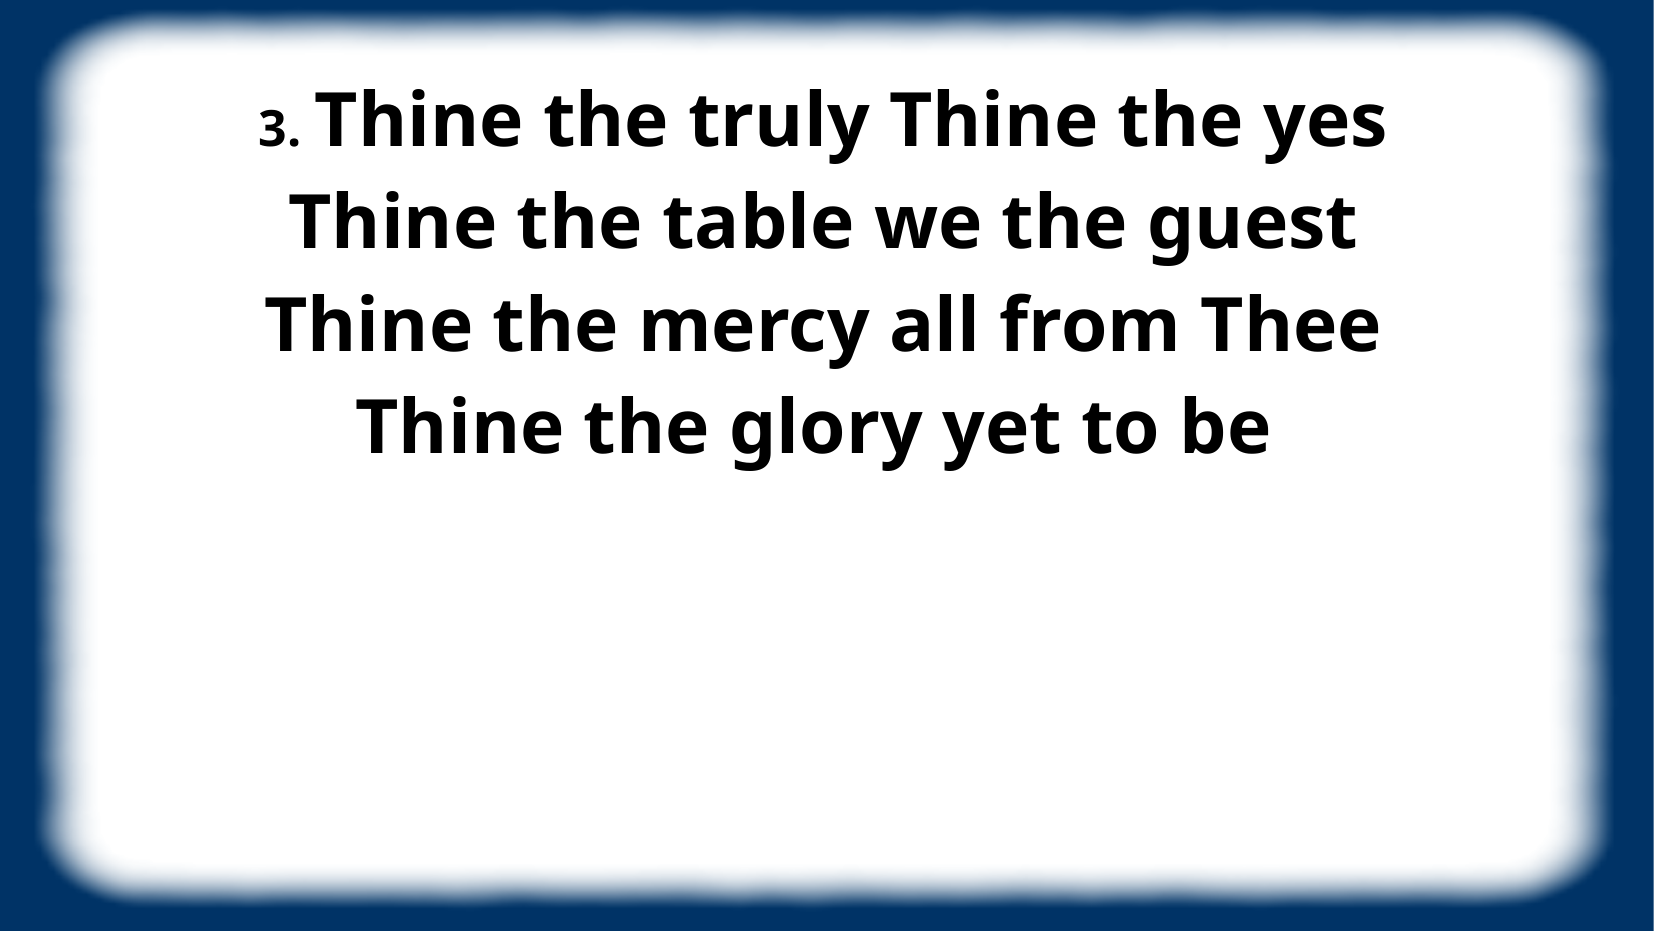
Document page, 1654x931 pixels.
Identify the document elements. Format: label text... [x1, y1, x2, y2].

picture [0, 0, 1654, 931]
text_box 3. Thine the truly Thine the yes Thine the table we the guest Thine the mercy all from Thee Thine the glory yet to be [88, 58, 1559, 526]
